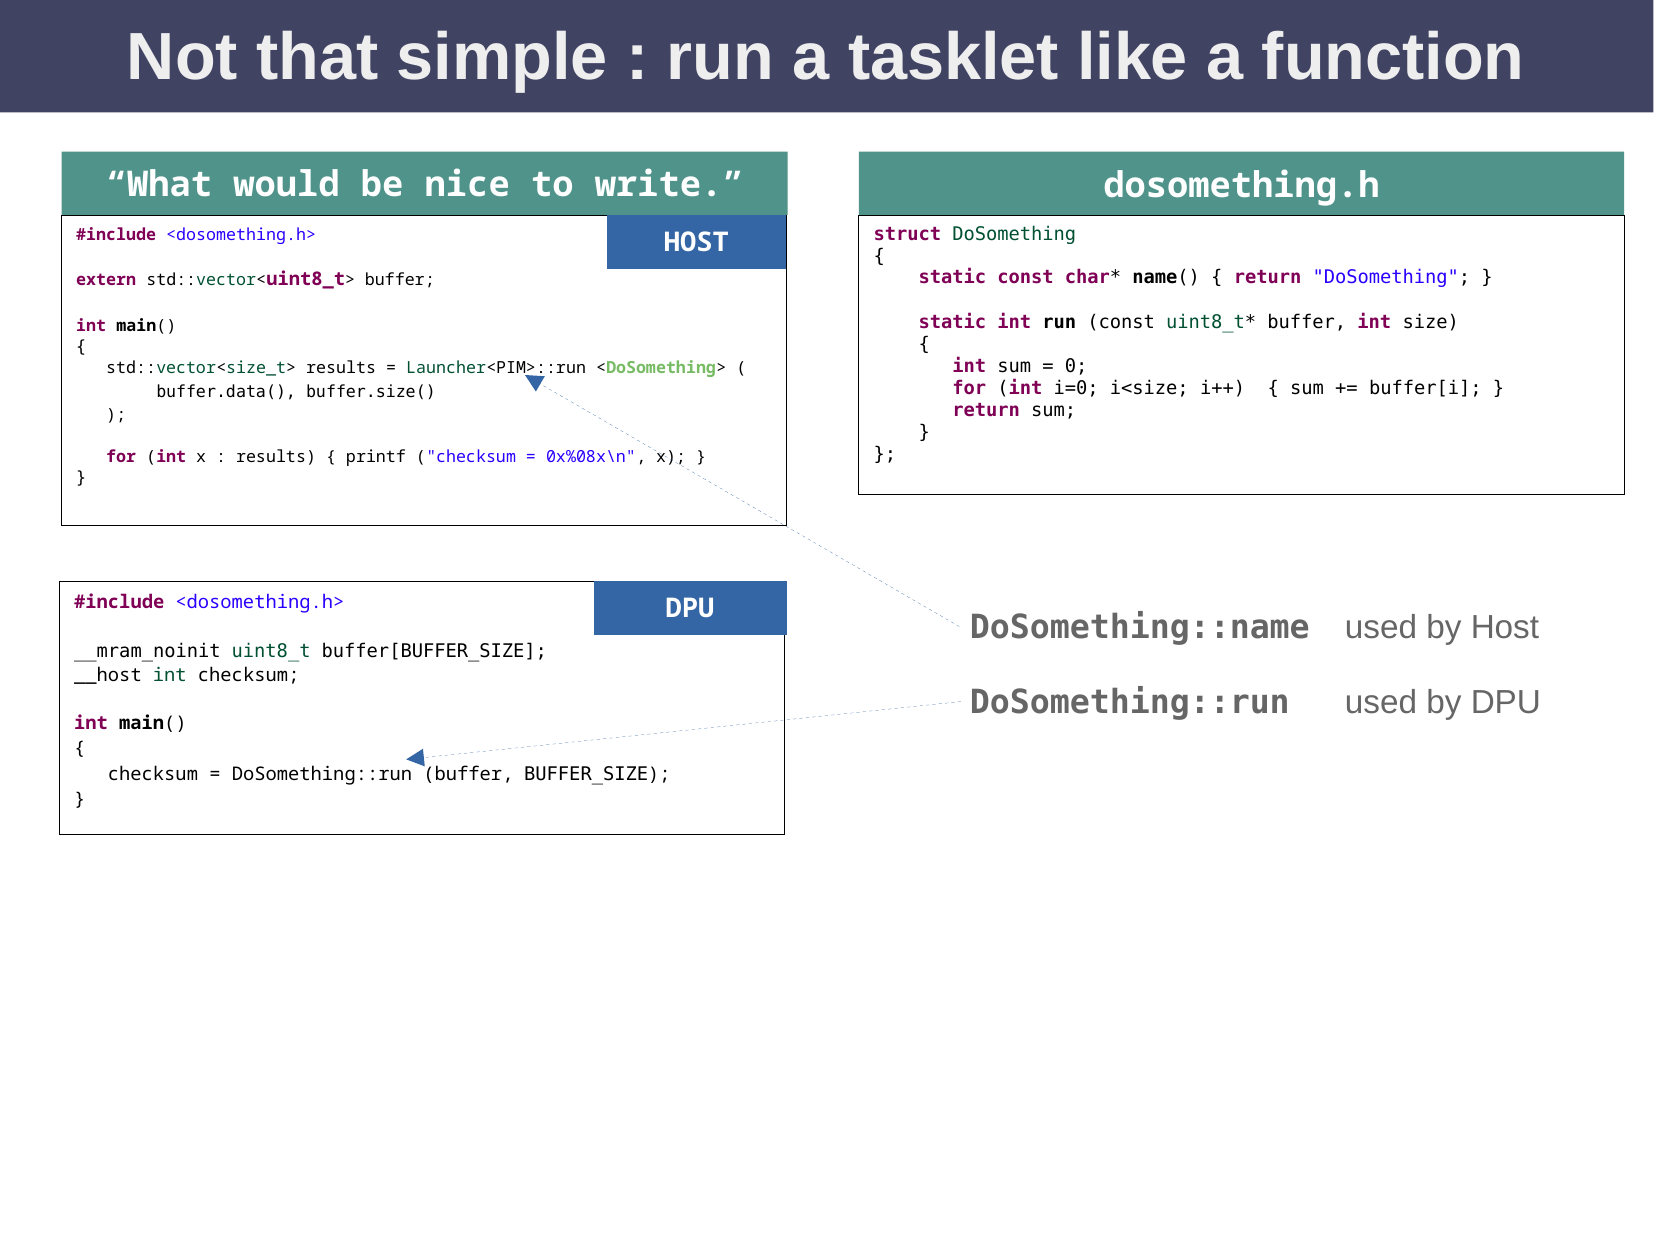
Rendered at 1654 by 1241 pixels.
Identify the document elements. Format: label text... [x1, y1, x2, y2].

text_box “What would be nice to write.” [61, 151, 788, 215]
text_box DPU [594, 581, 787, 635]
text_box #include <dosomething.h> __mram_noinit uint8_t buffer[BUFFER_SIZE]; __host int checksum; int main() { checksum = DoSomething::run (buffer, BUFFER_SIZE); } [59, 581, 785, 835]
text_box struct DoSomething { static const char* name() { return "DoSomething"; } static int run (const uint8_t* buffer, int size) { int sum = 0; for (int i=0; i<size; i++) { sum += buffer[i]; } return sum; } }; [858, 215, 1625, 495]
text_box DoSomething::name used by Host DoSomething::run used by DPU [955, 600, 1560, 729]
text_box dosomething.h [858, 151, 1625, 215]
text_box #include <dosomething.h> extern std::vector<uint8_t> buffer; int main() { std::vector<size_t> results = Launcher<PIM>::run <DoSomething> ( buffer.data(), buffer.size() ); for (int x : results) { printf ("checksum = 0x%08x\n", x); } } [61, 215, 787, 526]
text_box HOST [607, 215, 786, 269]
text_box Not that simple : run a tasklet like a function [0, 0, 1654, 113]
